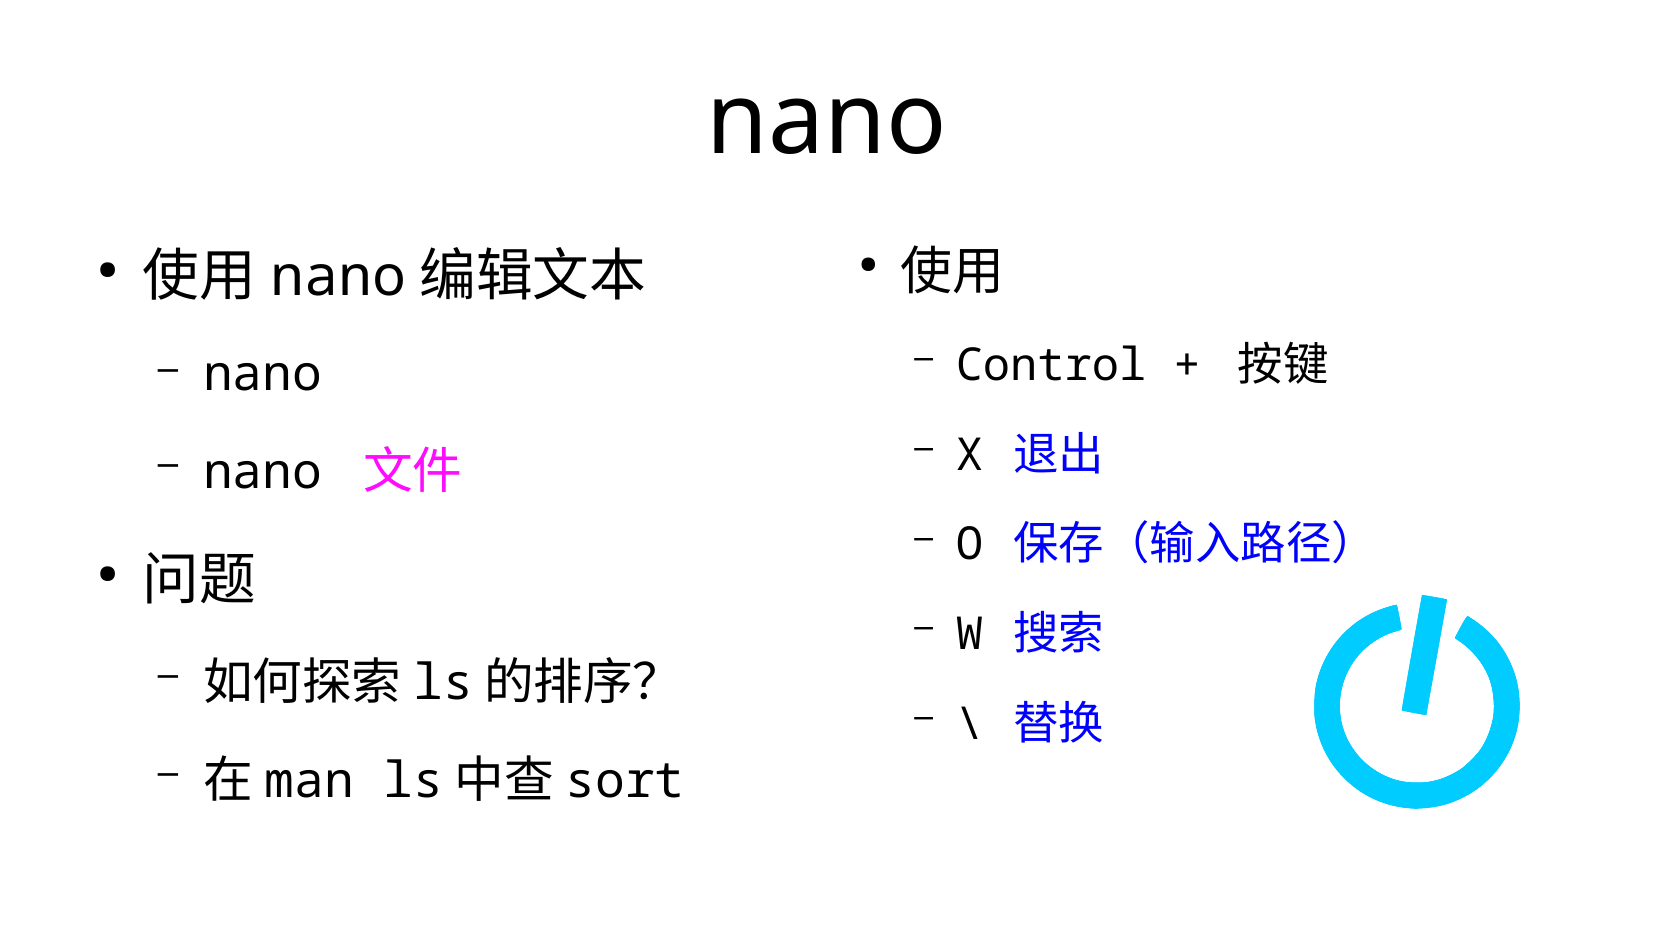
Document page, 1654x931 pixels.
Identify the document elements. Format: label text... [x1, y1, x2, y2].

list 使用nano编辑文本 nano nano 文件 问题 如何探索ls的排序？ 在man ls中查sort [82, 217, 809, 815]
title nano [82, 37, 1571, 193]
list 使用 Control + 按键 X 退出 O 保存（输入路径） W 搜索 \ 替换 [845, 217, 1572, 756]
